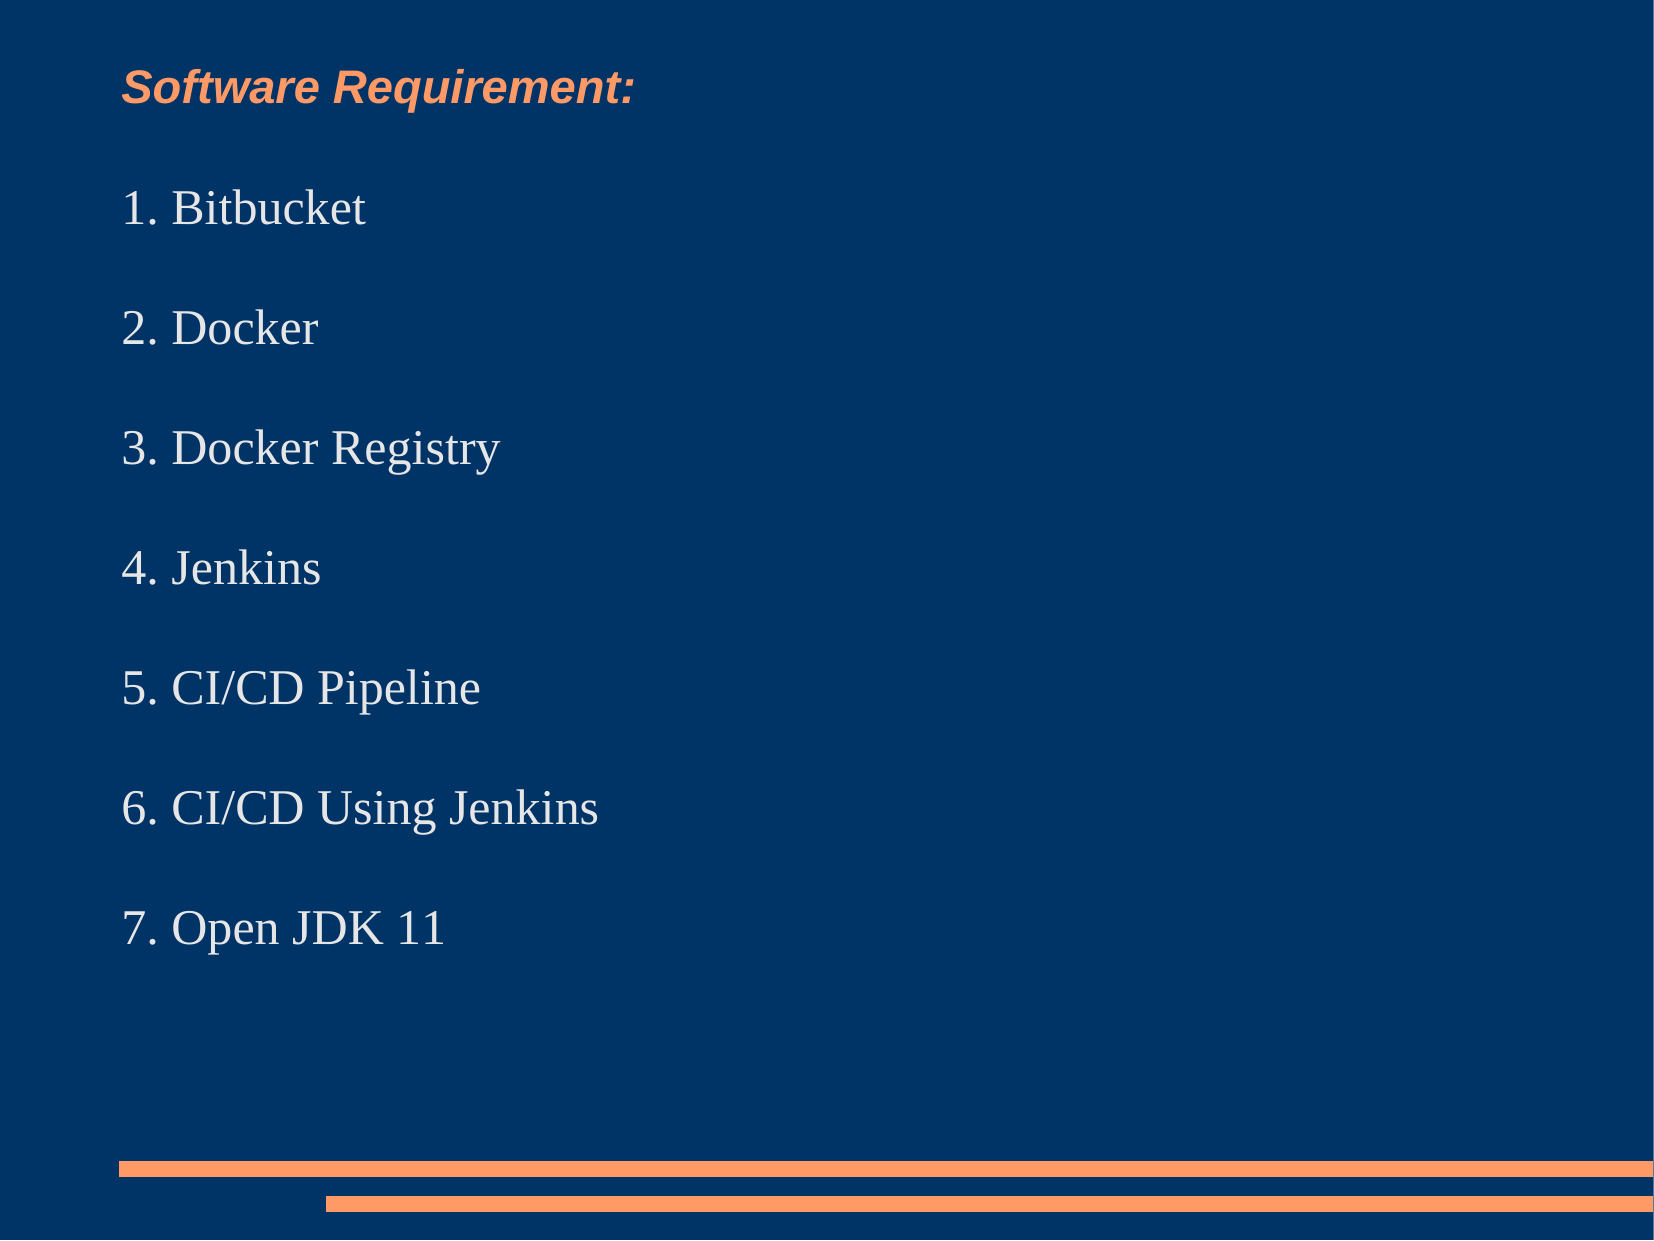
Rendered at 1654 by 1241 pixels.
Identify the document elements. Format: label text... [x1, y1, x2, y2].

title Software Requirement: [121, 0, 1534, 174]
list 1. Bitbucket 2. Docker 3. Docker Registry 4. Jenkins 5. CI/CD Pipeline 6. CI/CD Using Jenkins 7. Open JDK 11 [121, 174, 1561, 985]
